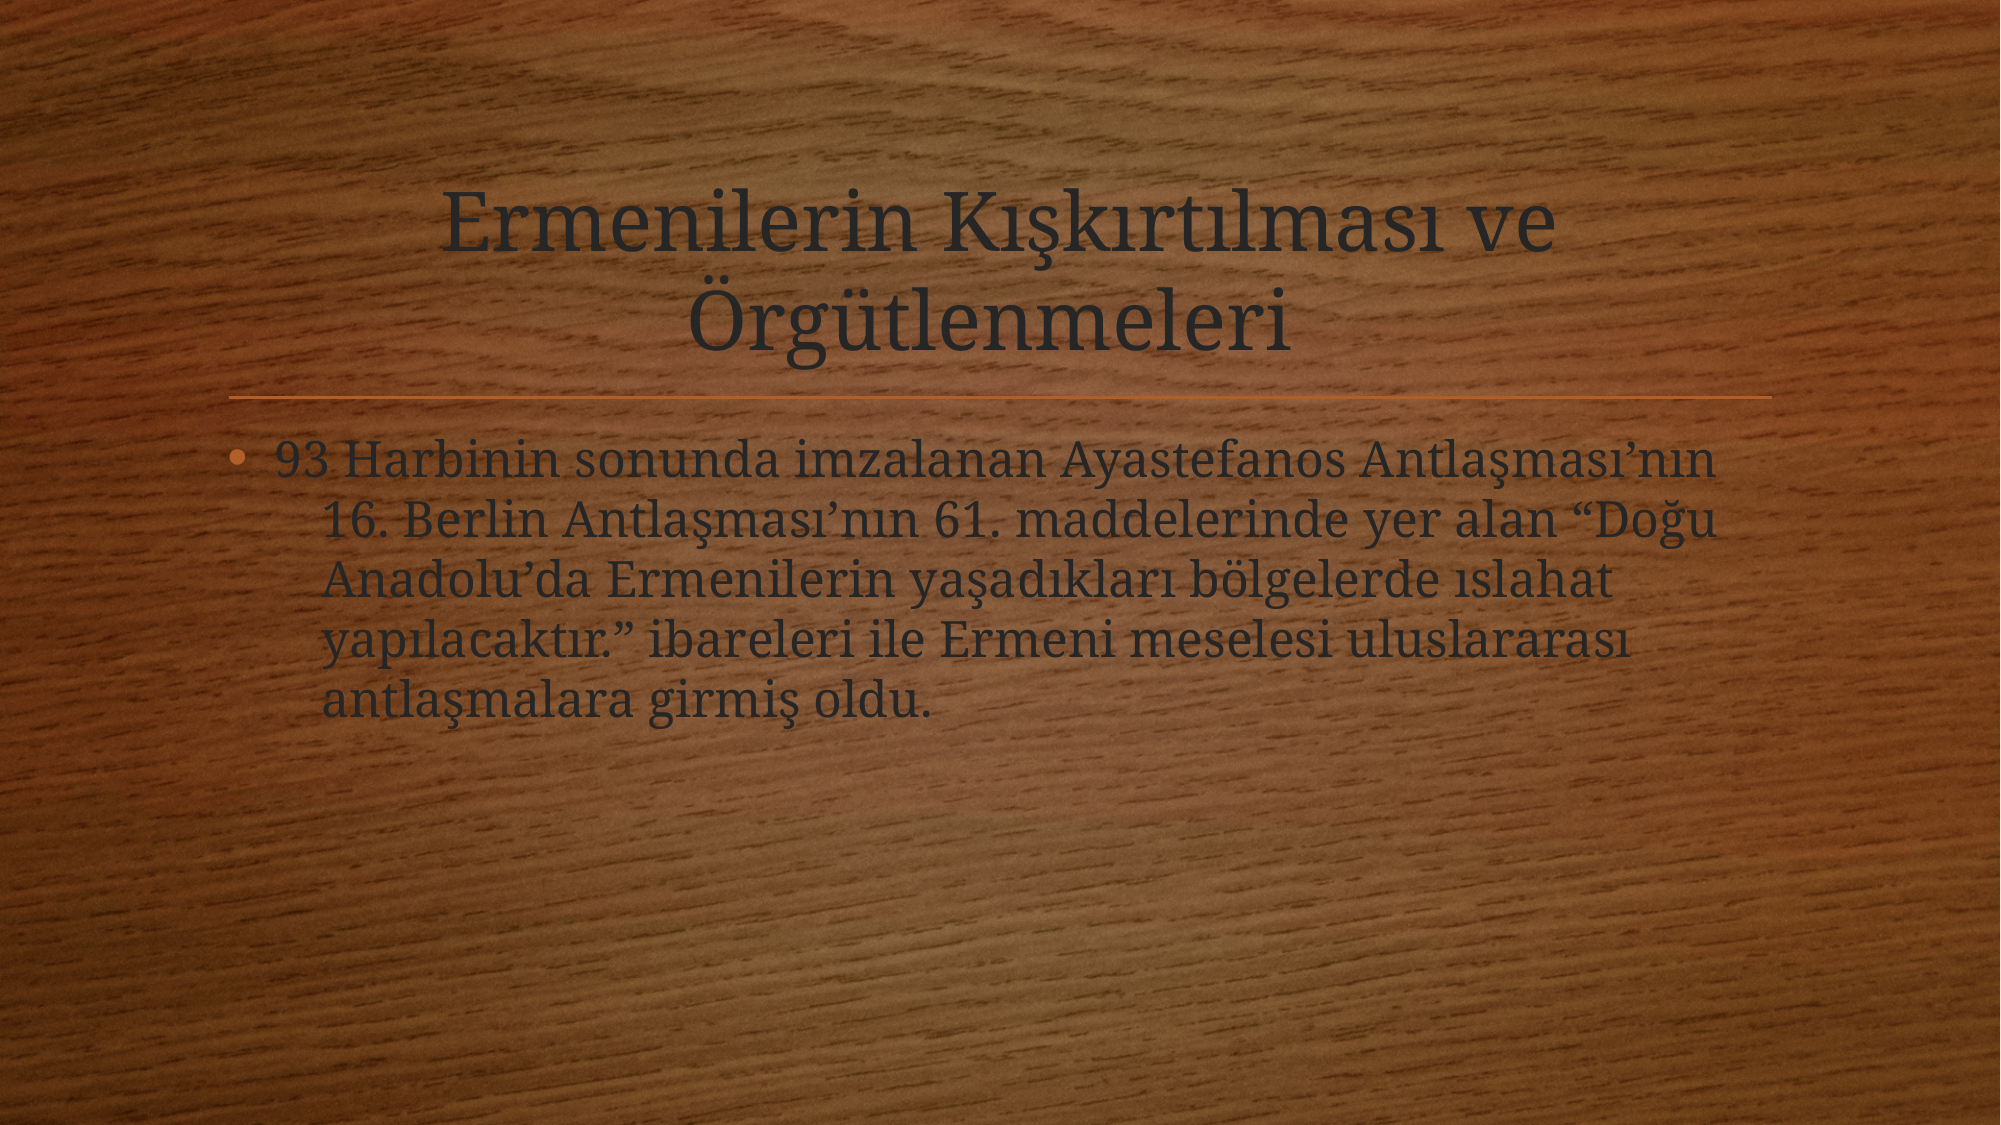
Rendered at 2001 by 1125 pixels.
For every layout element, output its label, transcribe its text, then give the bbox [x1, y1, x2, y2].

list 93 Harbinin sonunda imzalanan Ayastefanos Antlaşması’nın 16. Berlin Antlaşması’nın 61. maddelerinde yer alan “Doğu Anadolu’da Ermenilerin yaşadıkları bölgelerde ıslahat yapılacaktır.” ibareleri ile Ermeni meselesi uluslararası antlaşmalara girmiş oldu. [212, 419, 1788, 964]
title Ermenilerin Kışkırtılması ve Örgütlenmeleri [212, 161, 1788, 376]
